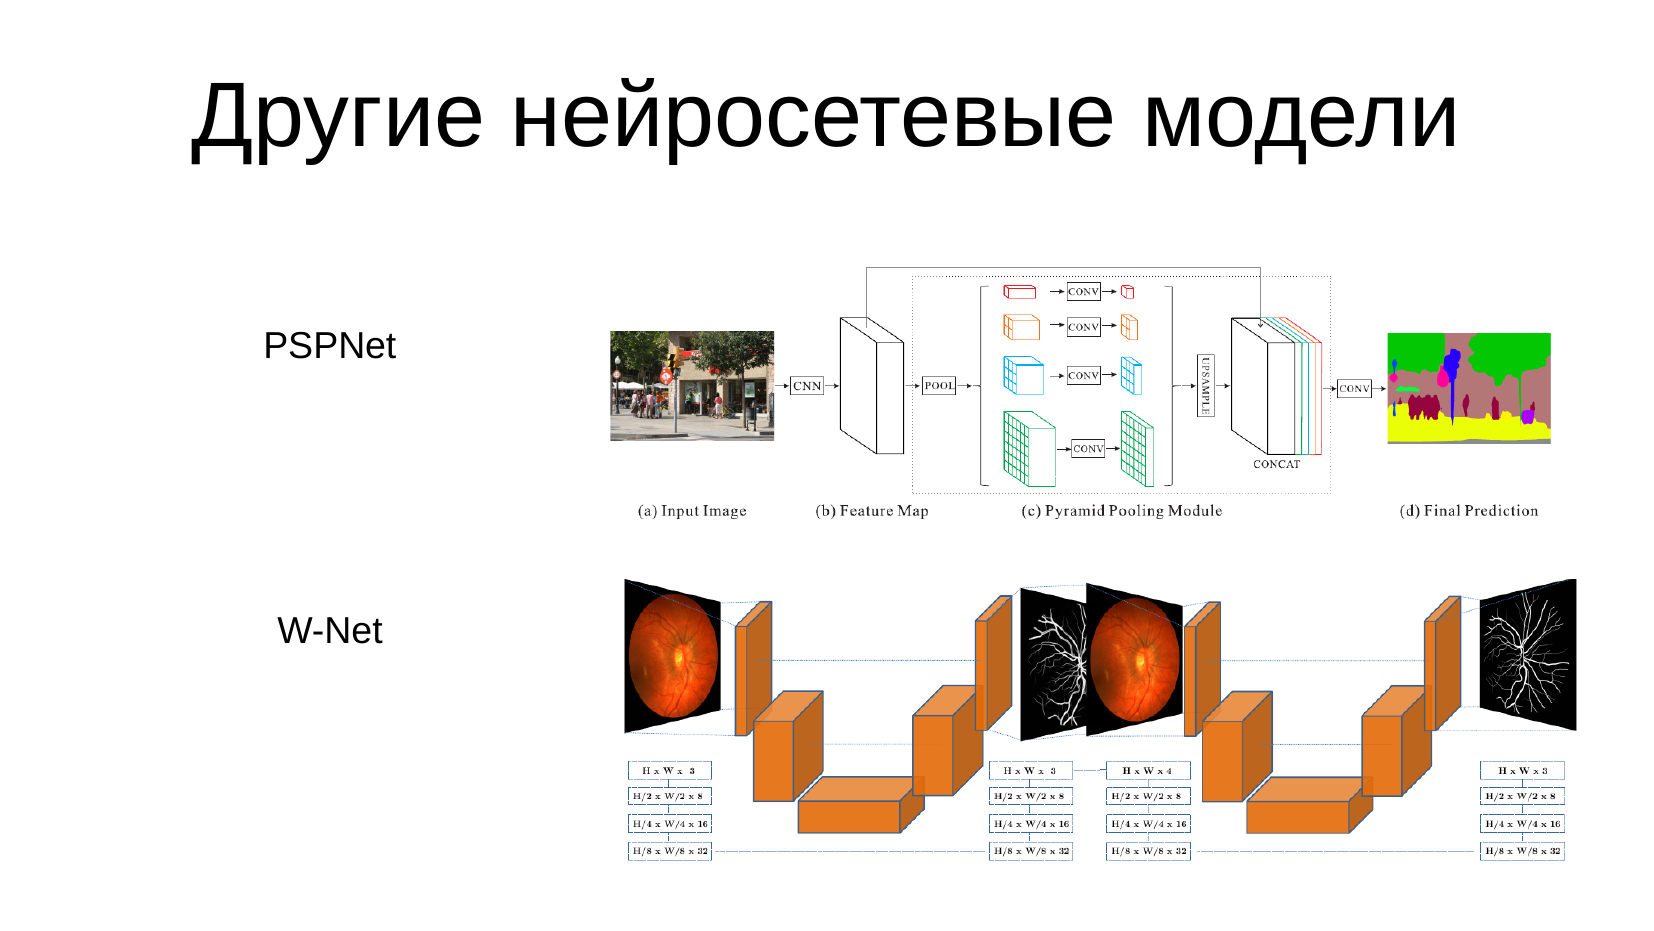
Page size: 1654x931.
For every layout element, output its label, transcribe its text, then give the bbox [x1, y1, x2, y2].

picture [608, 554, 1591, 871]
text_box PSPNet [120, 270, 541, 421]
text_box W-Net [135, 555, 526, 706]
title Другие нейросетевые модели [82, 37, 1571, 193]
picture [585, 209, 1606, 531]
